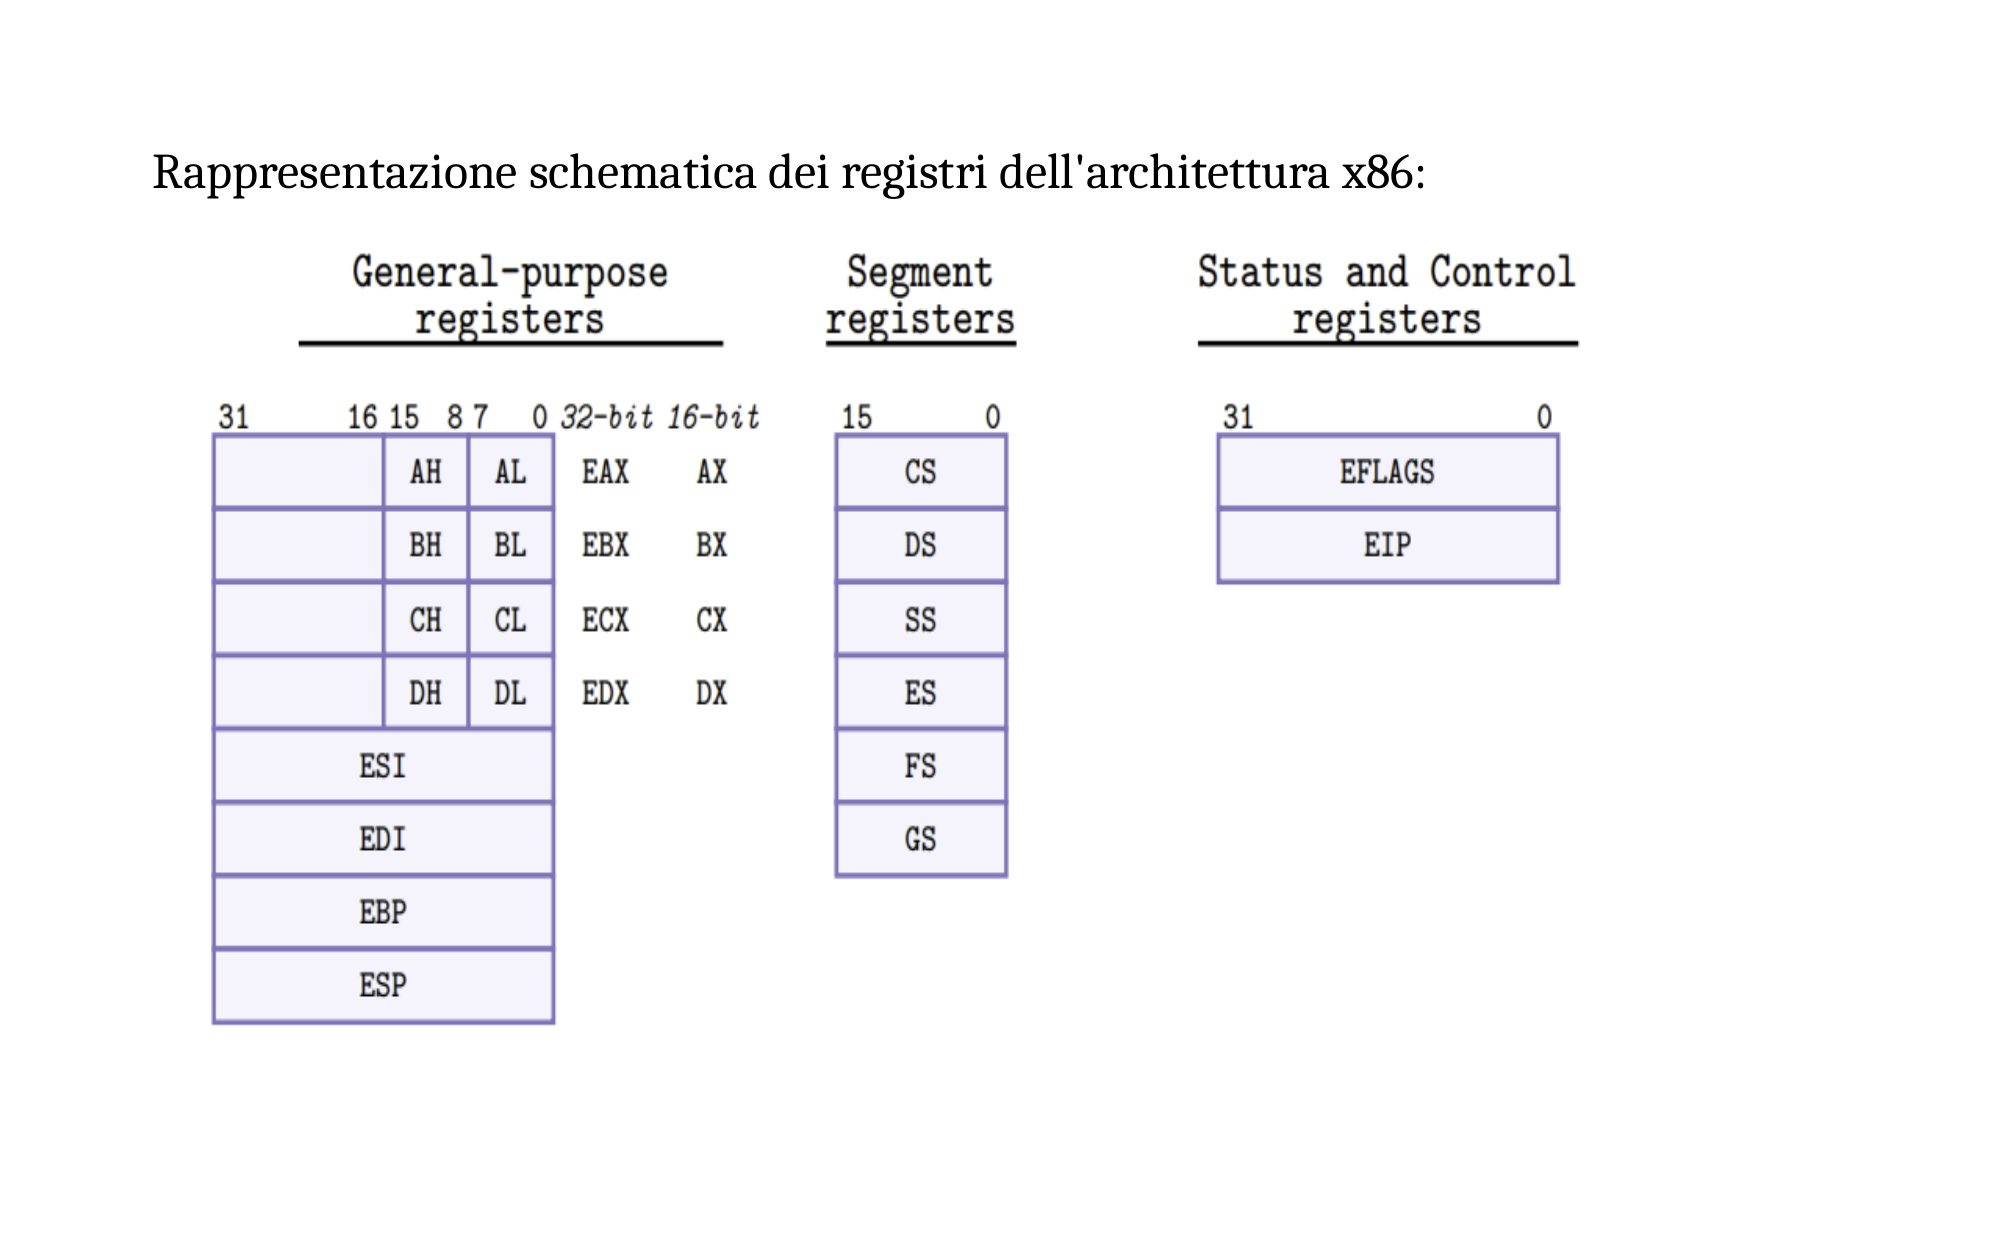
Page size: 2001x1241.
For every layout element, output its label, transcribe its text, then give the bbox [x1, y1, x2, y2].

title Rappresentazione schematica dei registri dell'architettura x86: [152, 143, 1879, 318]
picture [188, 318, 1619, 1068]
